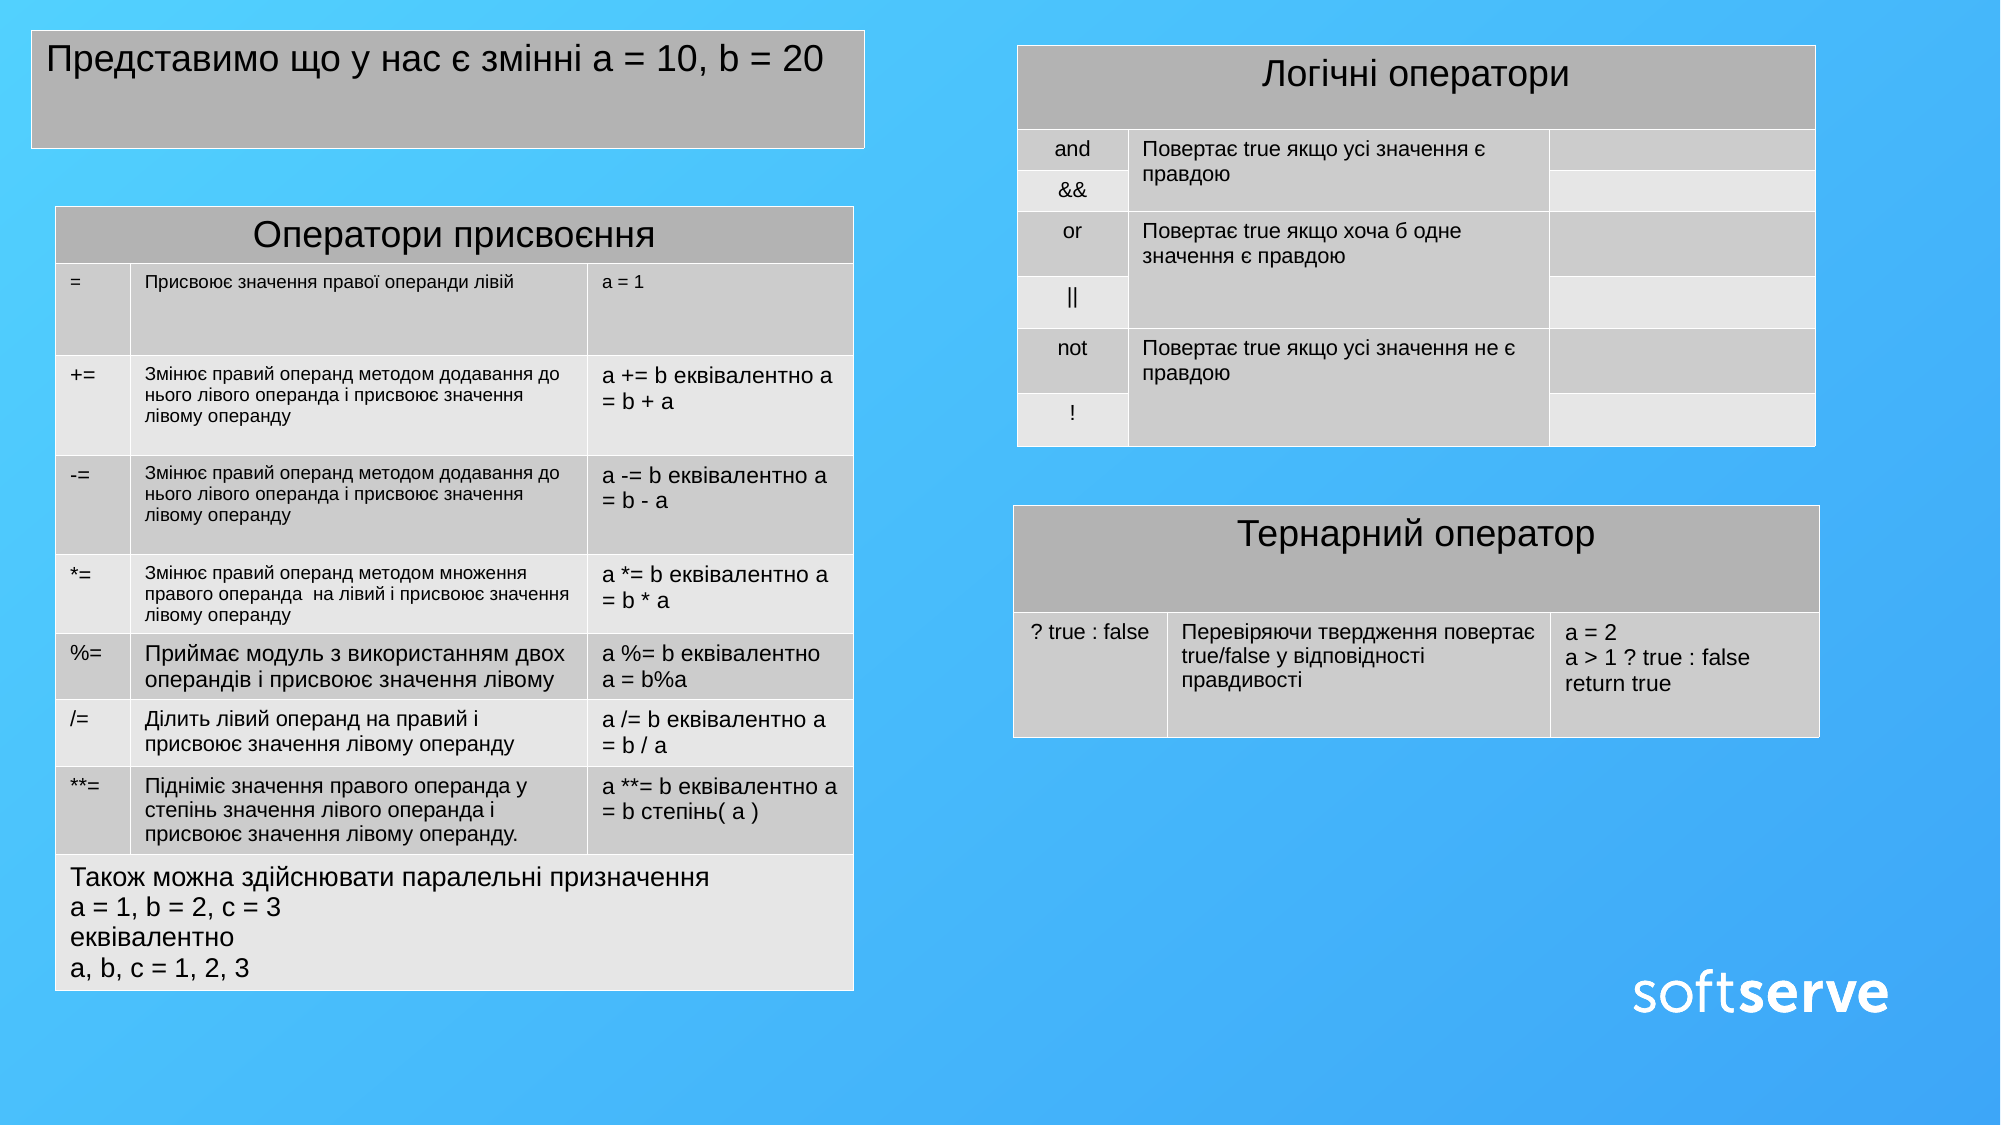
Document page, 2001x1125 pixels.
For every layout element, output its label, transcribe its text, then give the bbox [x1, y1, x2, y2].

table_cell Змінює правий операнд методом додавання до нього лівого операнда і присвоює значення лівому операнду [131, 456, 587, 554]
table_cell Також можна здійснювати паралельні призначення a = 1, b = 2, c = 3 еквівалентно a, b, c = 1, 2, 3 [56, 855, 853, 990]
table_cell Підніміє значення правого операнда у степінь значення лівого операнда і присвоює значення лівому операнду. [131, 767, 587, 854]
table_cell [1550, 130, 1815, 170]
table_cell a += b еквівалентно a = b + a [588, 356, 853, 455]
table_cell ! [1018, 394, 1128, 446]
table_cell Змінює правий операнд методом додавання до нього лівого операнда і присвоює значення лівому операнду [131, 356, 587, 455]
table_cell [1550, 212, 1815, 276]
table_cell Перевіряючи твердження повертає true/false у відповідності правдивості [1168, 613, 1550, 737]
table_cell *= [56, 555, 130, 633]
table_cell a **= b еквівалентно a = b степінь( a ) [588, 767, 853, 854]
table_cell a %= b еквівалентно a = b%a [588, 634, 853, 699]
table_cell ? true : false [1014, 613, 1167, 737]
table_cell -= [56, 456, 130, 554]
table_cell Приймає модуль з використанням двох операндів і присвоює значення лівому [131, 634, 587, 699]
table_cell /= [56, 700, 130, 766]
table_header Представимо що у нас є змінні a = 10, b = 20 [32, 31, 864, 148]
table_cell a = 1 [588, 264, 853, 355]
table_cell [1550, 277, 1815, 328]
table_cell **= [56, 767, 130, 854]
table_cell Присвоює значення правої операнди лівій [131, 264, 587, 355]
table_cell a *= b еквівалентно a = b * a [588, 555, 853, 633]
table_cell += [56, 356, 130, 455]
table_header Логічні оператори [1018, 46, 1815, 129]
table_cell Повертає true якщо хоча б одне значення є правдою [1129, 212, 1549, 328]
table_cell = [56, 264, 130, 355]
table_header Оператори присвоєння [56, 207, 853, 263]
table_cell %= [56, 634, 130, 699]
table_cell and [1018, 130, 1128, 170]
table_cell Змінює правий операнд методом множення правого операнда на лівий і присвоює значення лівому операнду [131, 555, 587, 633]
table_cell [1550, 171, 1815, 211]
table_cell [1550, 394, 1815, 446]
table_cell && [1018, 171, 1128, 211]
table_cell Повертає true якщо усі значення не є правдою [1129, 329, 1549, 446]
table_cell a -= b еквівалентно a = b - a [588, 456, 853, 554]
table_header Тернарний оператор [1014, 506, 1819, 612]
table_cell [1550, 329, 1815, 393]
table_cell a = 2 a > 1 ? true : false return true [1551, 613, 1819, 737]
table_cell || [1018, 277, 1128, 328]
table_cell Повертає true якщо усі значення є правдою [1129, 130, 1549, 211]
table_cell or [1018, 212, 1128, 276]
table_cell not [1018, 329, 1128, 393]
table_cell Ділить лівий операнд на правий і присвоює значення лівому операнду [131, 700, 587, 766]
table_cell a /= b еквівалентно a = b / a [588, 700, 853, 766]
